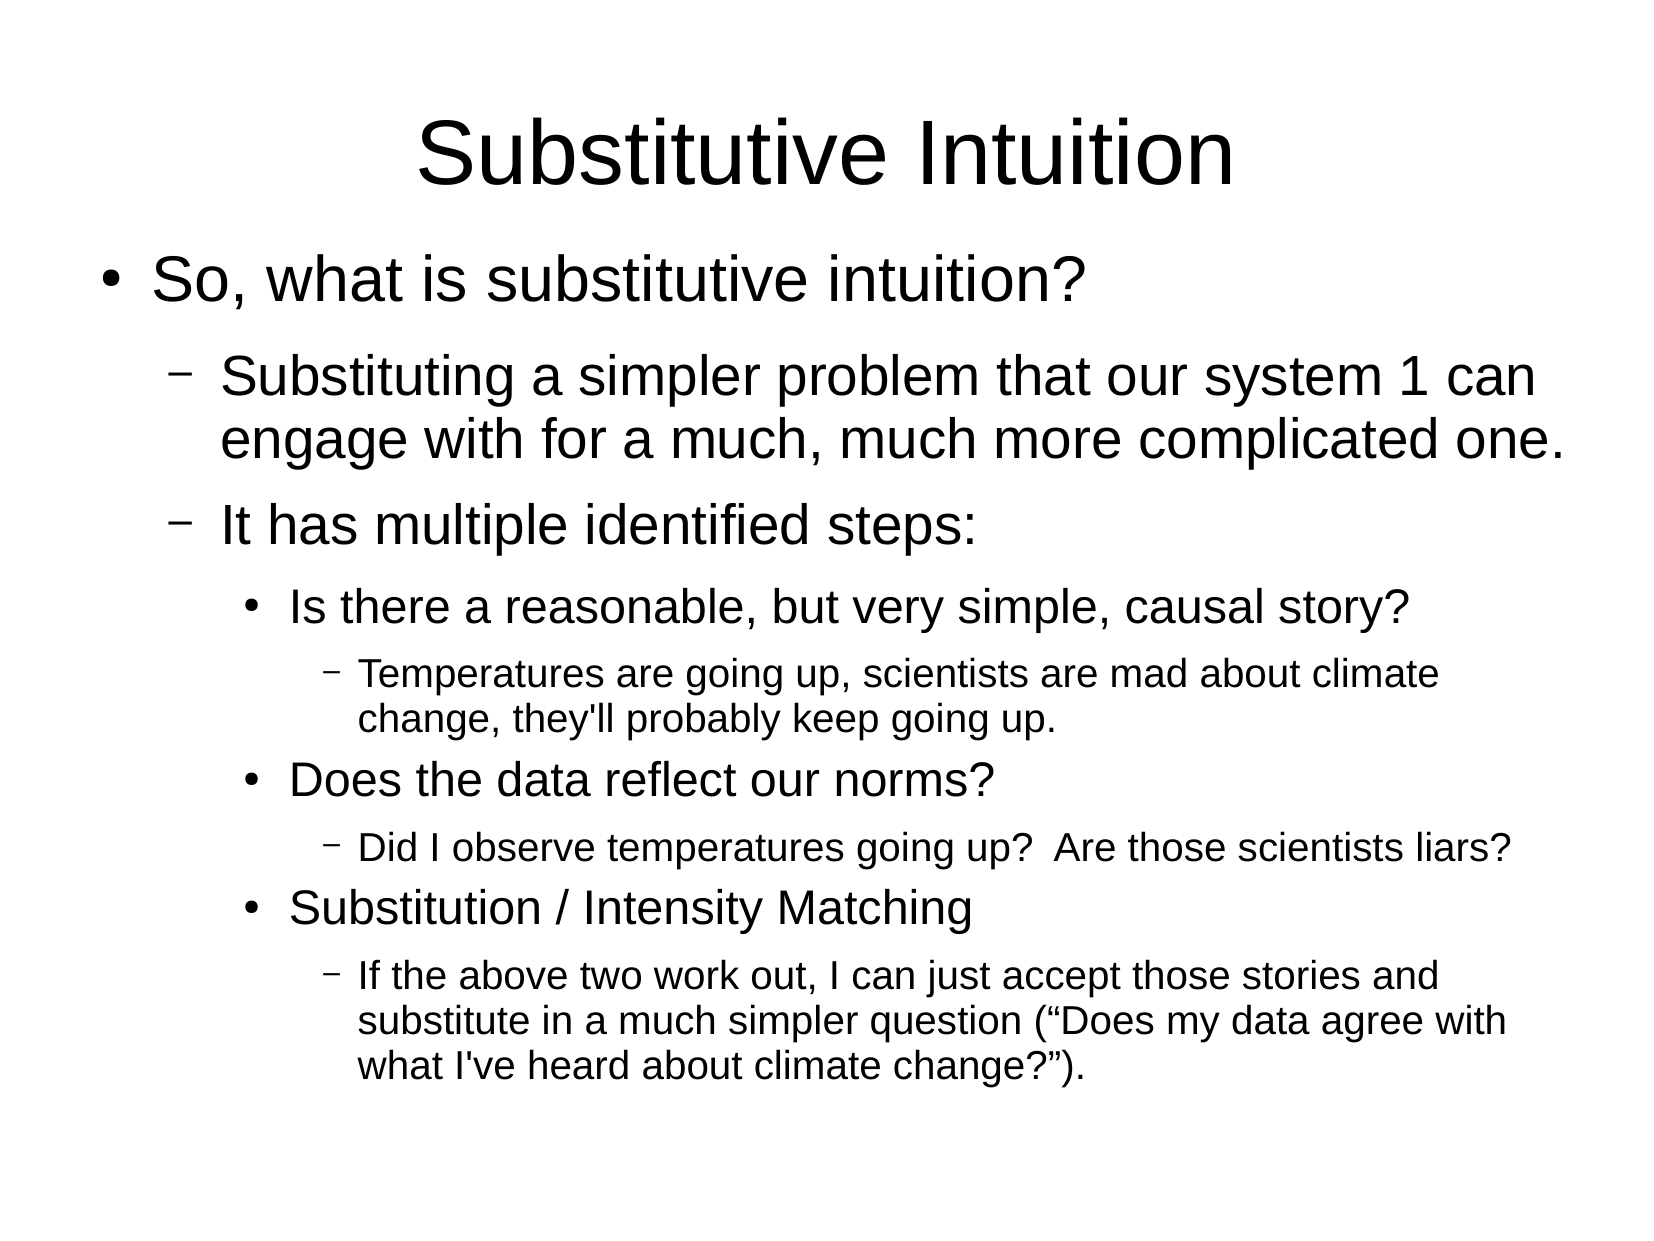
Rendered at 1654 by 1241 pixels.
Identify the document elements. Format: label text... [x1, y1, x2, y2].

list So, what is substitutive intuition? Substituting a simpler problem that our system 1 can engage with for a much, much more complicated one. It has multiple identified steps: Is there a reasonable, but very simple, causal story? Temperatures are going up, scientists are mad about climate change, they'll probably keep going up. Does the data reflect our norms? Did I observe temperatures going up? Are those scientists liars? Substitution / Intensity Matching If the above two work out, I can just accept those stories and substitute in a much simpler question (“Does my data agree with what I've heard about climate change?”). [82, 257, 1571, 1153]
title Substitutive Intuition [82, 49, 1571, 257]
